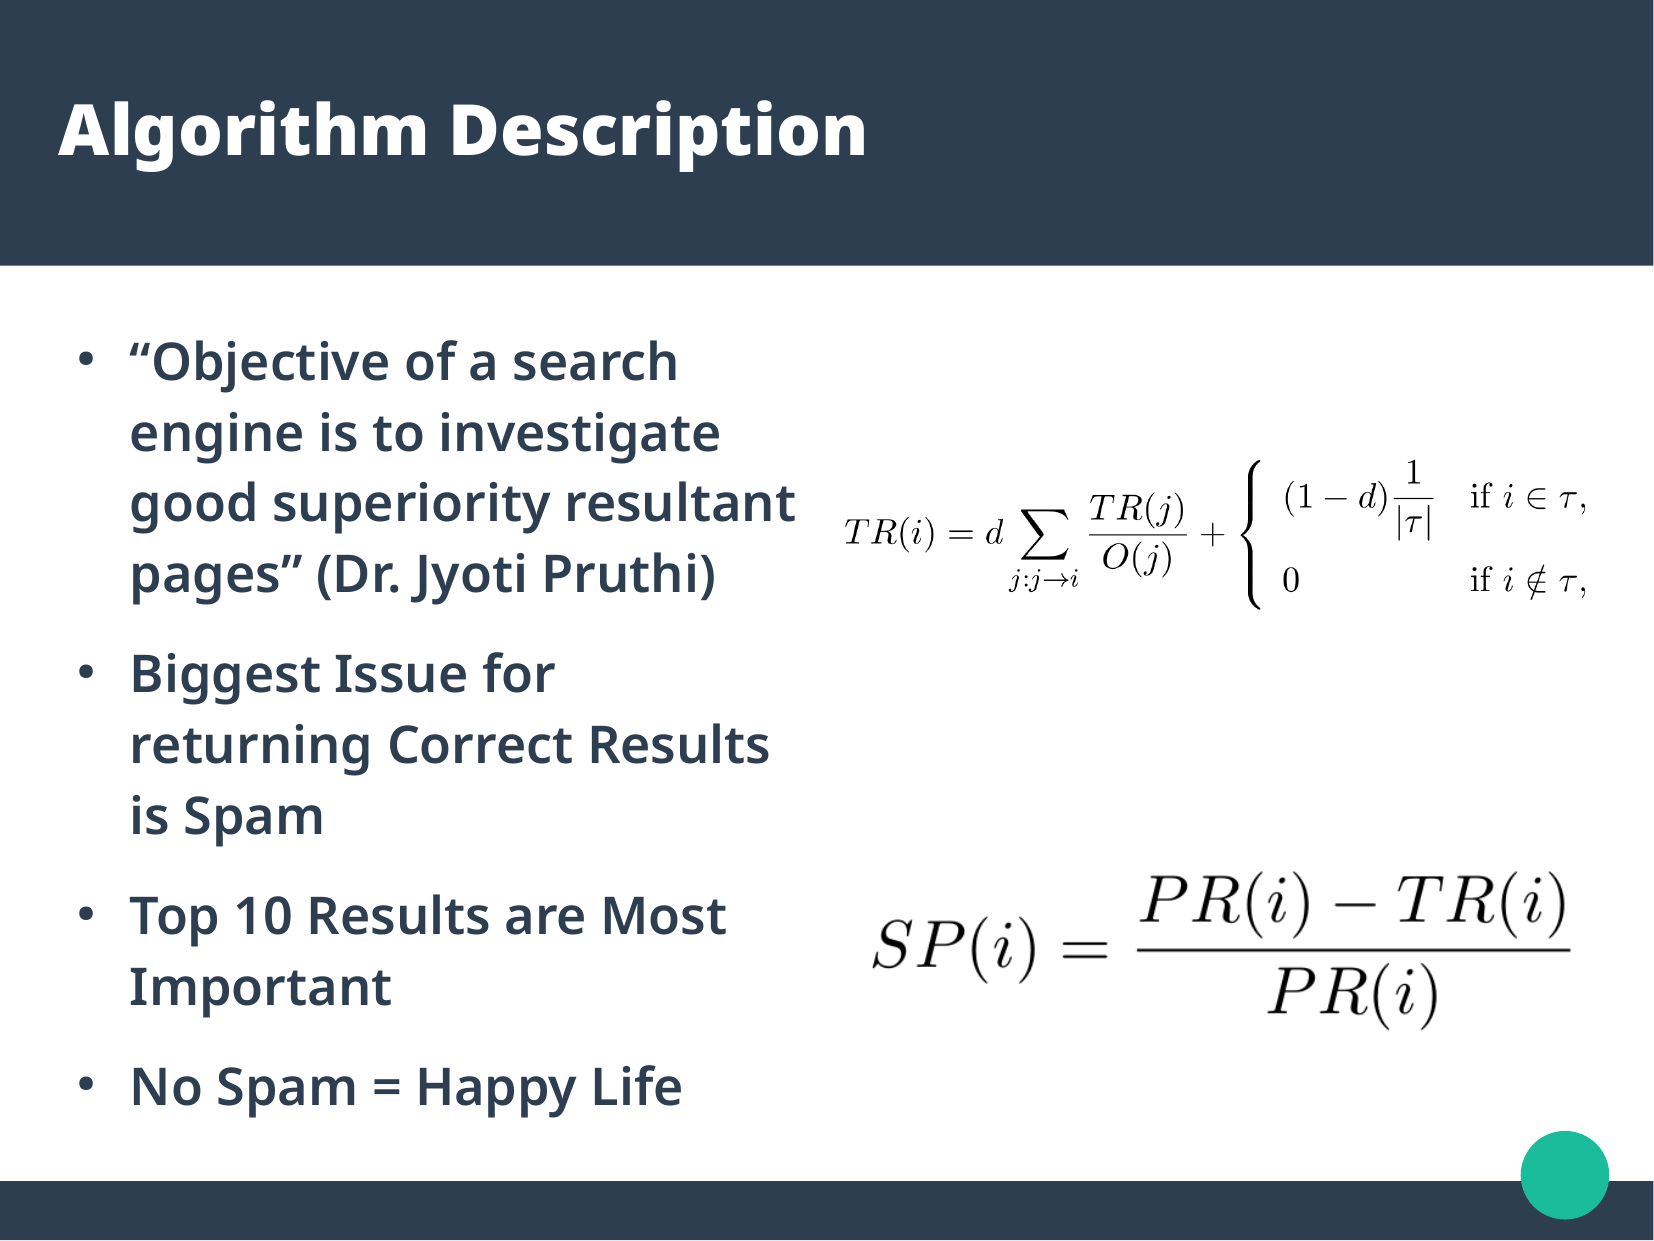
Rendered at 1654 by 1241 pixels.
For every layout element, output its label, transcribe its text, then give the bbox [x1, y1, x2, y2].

picture [825, 440, 1611, 631]
title Algorithm Description [59, 49, 1595, 207]
picture [845, 846, 1595, 1061]
list “Objective of a search engine is to investigate good superiority resultant pages” (Dr. Jyoti Pruthi) Biggest Issue for returning Correct Results is Spam Top 10 Results are Most Important No Spam = Happy Life [59, 324, 809, 1152]
